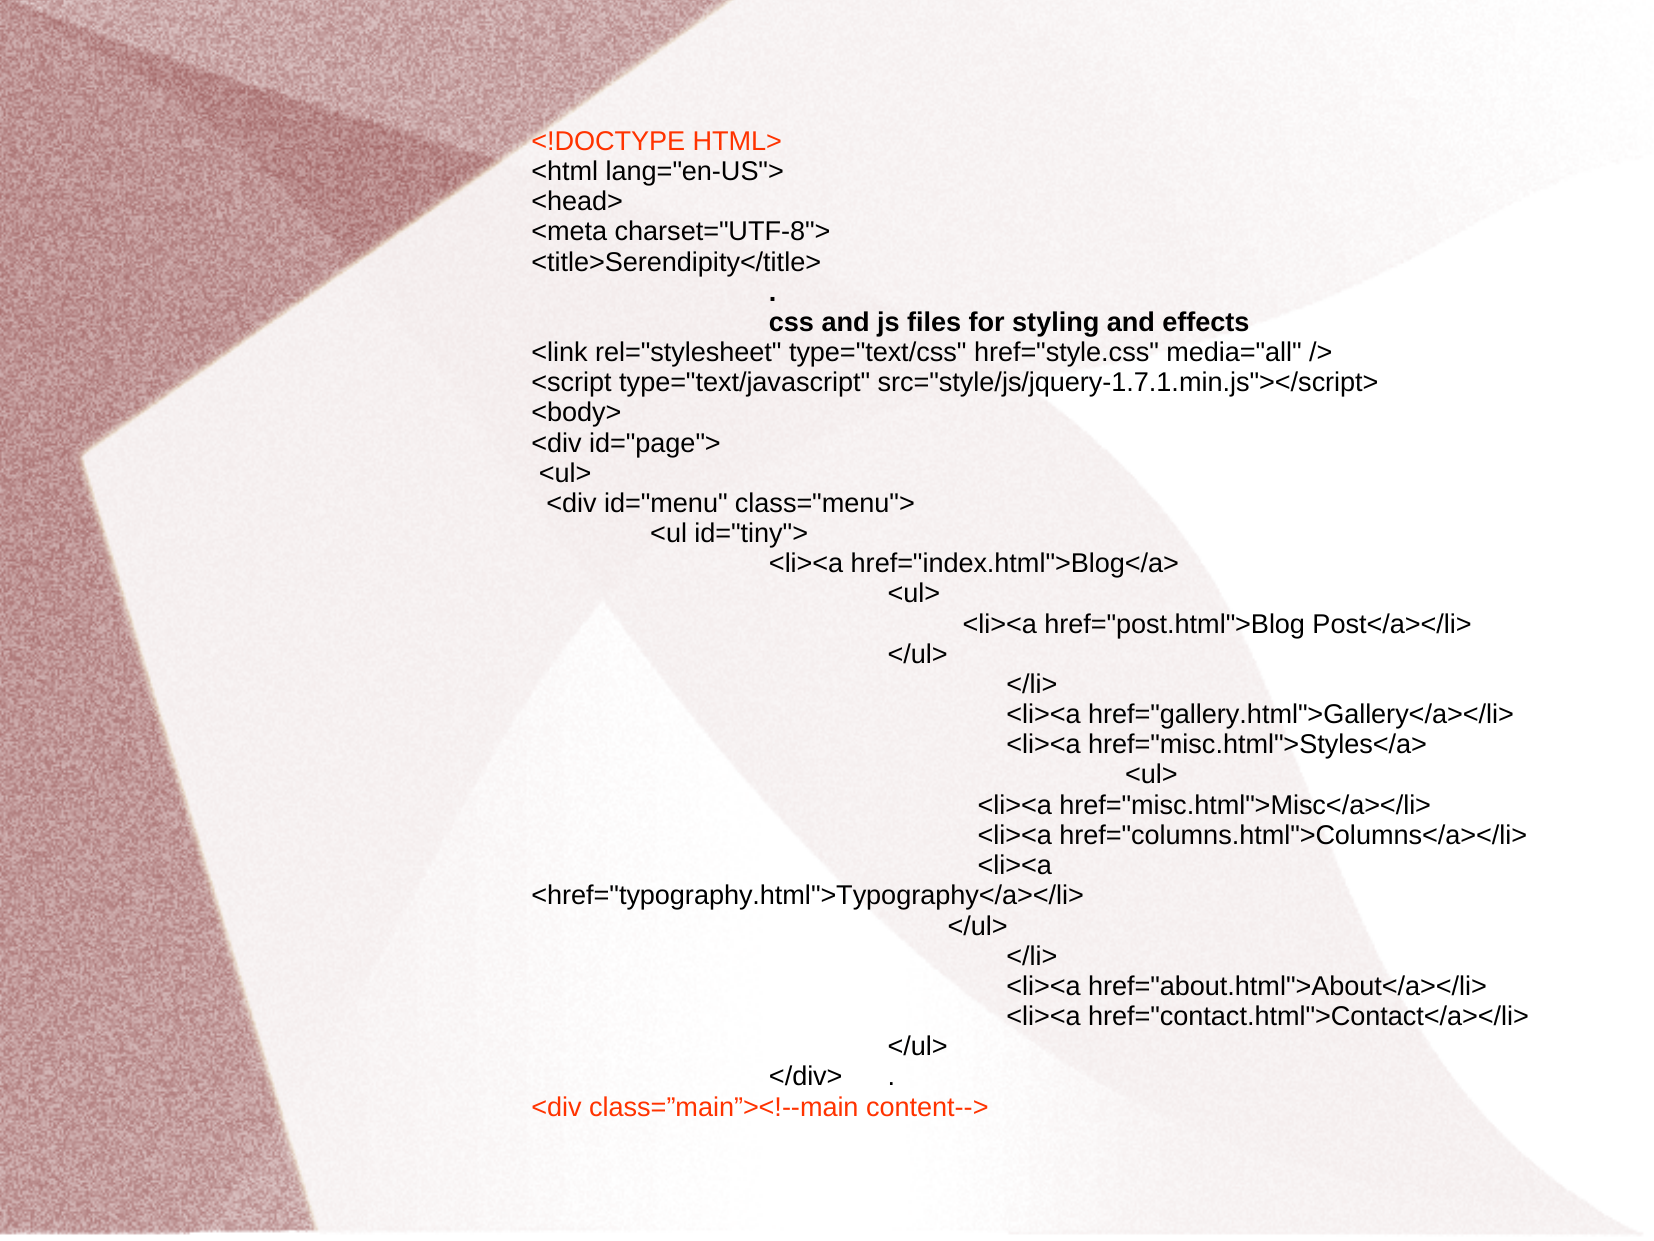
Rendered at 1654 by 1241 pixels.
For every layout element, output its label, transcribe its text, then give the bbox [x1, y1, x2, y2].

picture [0, 0, 1654, 1241]
text_box <!DOCTYPE HTML> <html lang="en-US"> <head> <meta charset="UTF-8"> <title>Serendipity</title> . css and js files for styling and effects <link rel="stylesheet" type="text/css" href="style.css" media="all" /> <script type="text/javascript" src="style/js/jquery-1.7.1.min.js"></script> <body> <div id="page"> <ul> <div id="menu" class="menu"> <ul id="tiny"> <li><a href="index.html">Blog</a> <ul> <li><a href="post.html">Blog Post</a></li> </ul> </li> <li><a href="gallery.html">Gallery</a></li> <li><a href="misc.html">Styles</a> <ul> <li><a href="misc.html">Misc</a></li> <li><a href="columns.html">Columns</a></li> <li><a <href="typography.html">Typography</a></li> </ul> </li> <li><a href="about.html">About</a></li> <li><a href="contact.html">Contact</a></li> </ul> </div> . <div class=”main”><!--main content--> [531, 100, 1571, 1177]
